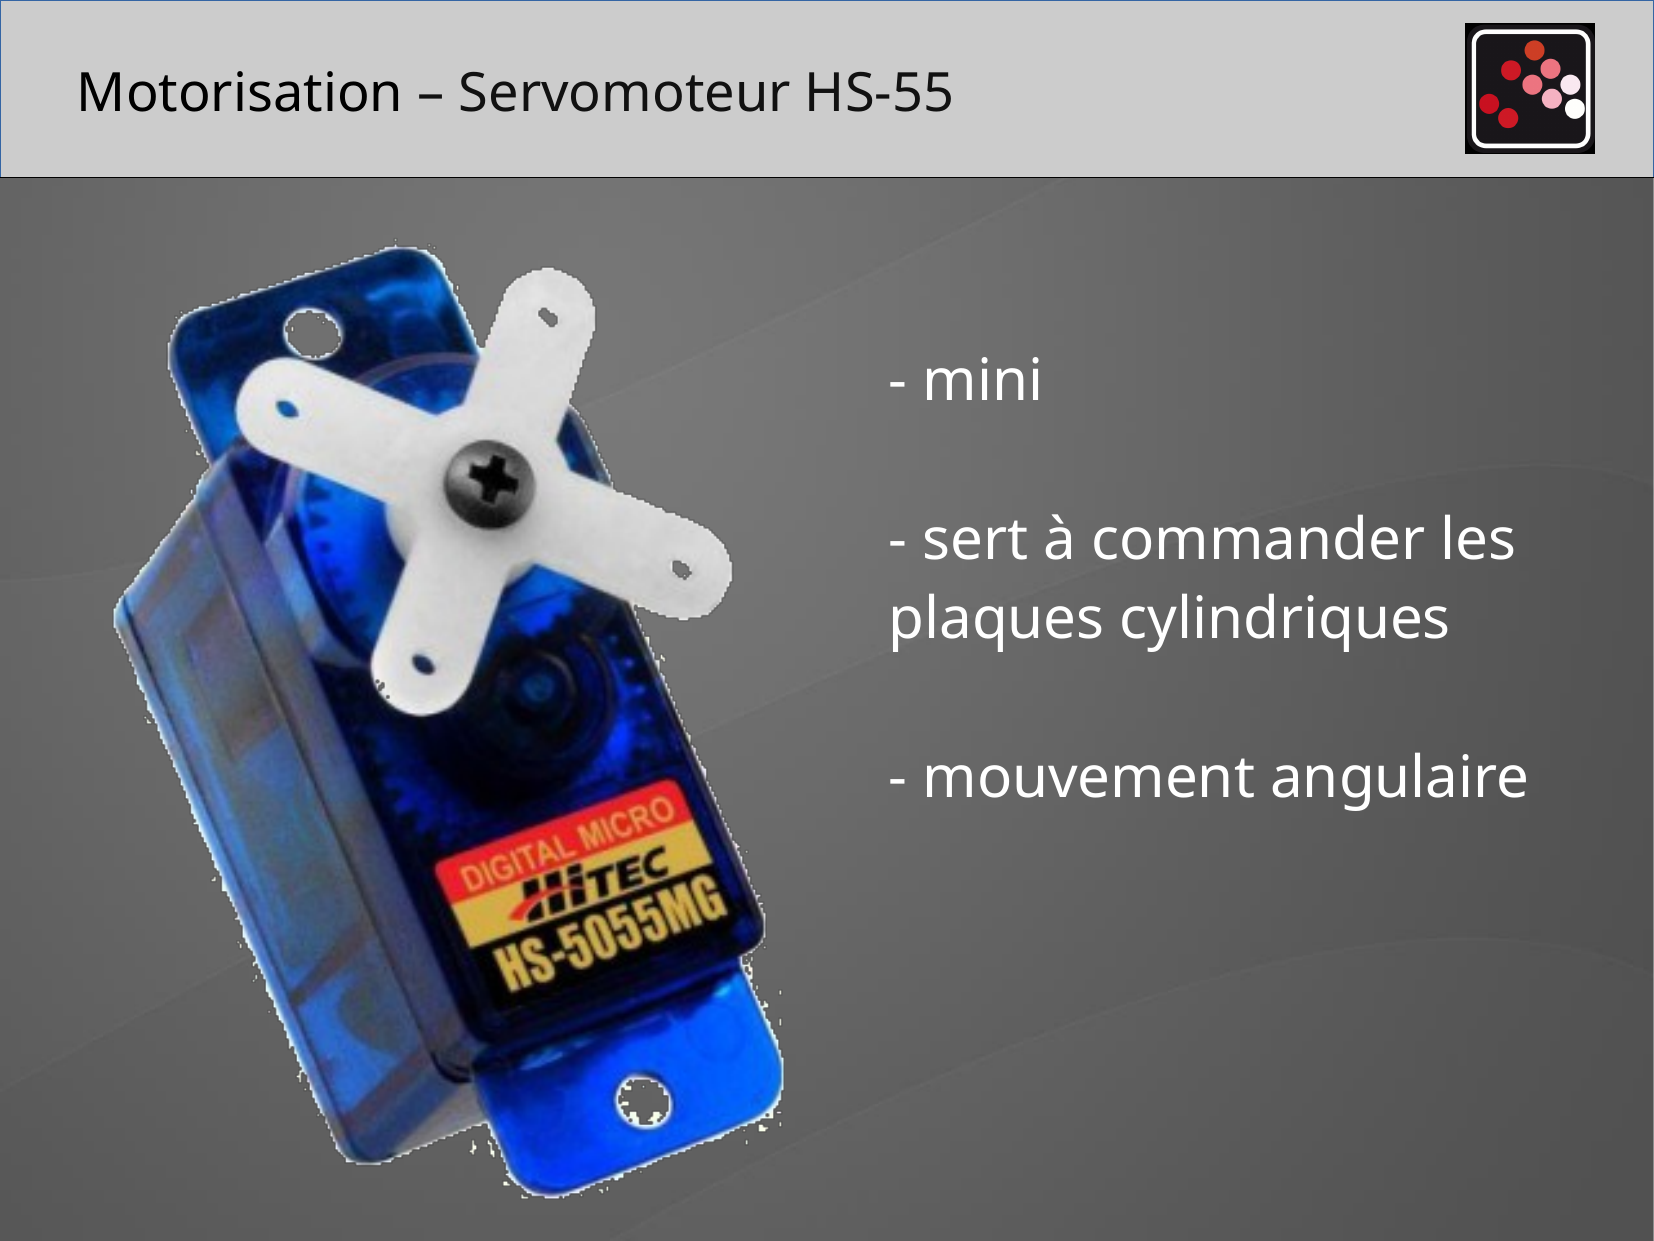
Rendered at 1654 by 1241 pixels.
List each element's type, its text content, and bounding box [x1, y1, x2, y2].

picture [0, 178, 1654, 1241]
text_box - mini - sert à commander les plaques cylindriques - mouvement angulaire [874, 331, 1654, 910]
picture [1465, 23, 1595, 154]
text_box [0, 0, 1654, 177]
text_box Motorisation – Servomoteur HS-55 [0, 23, 1430, 178]
